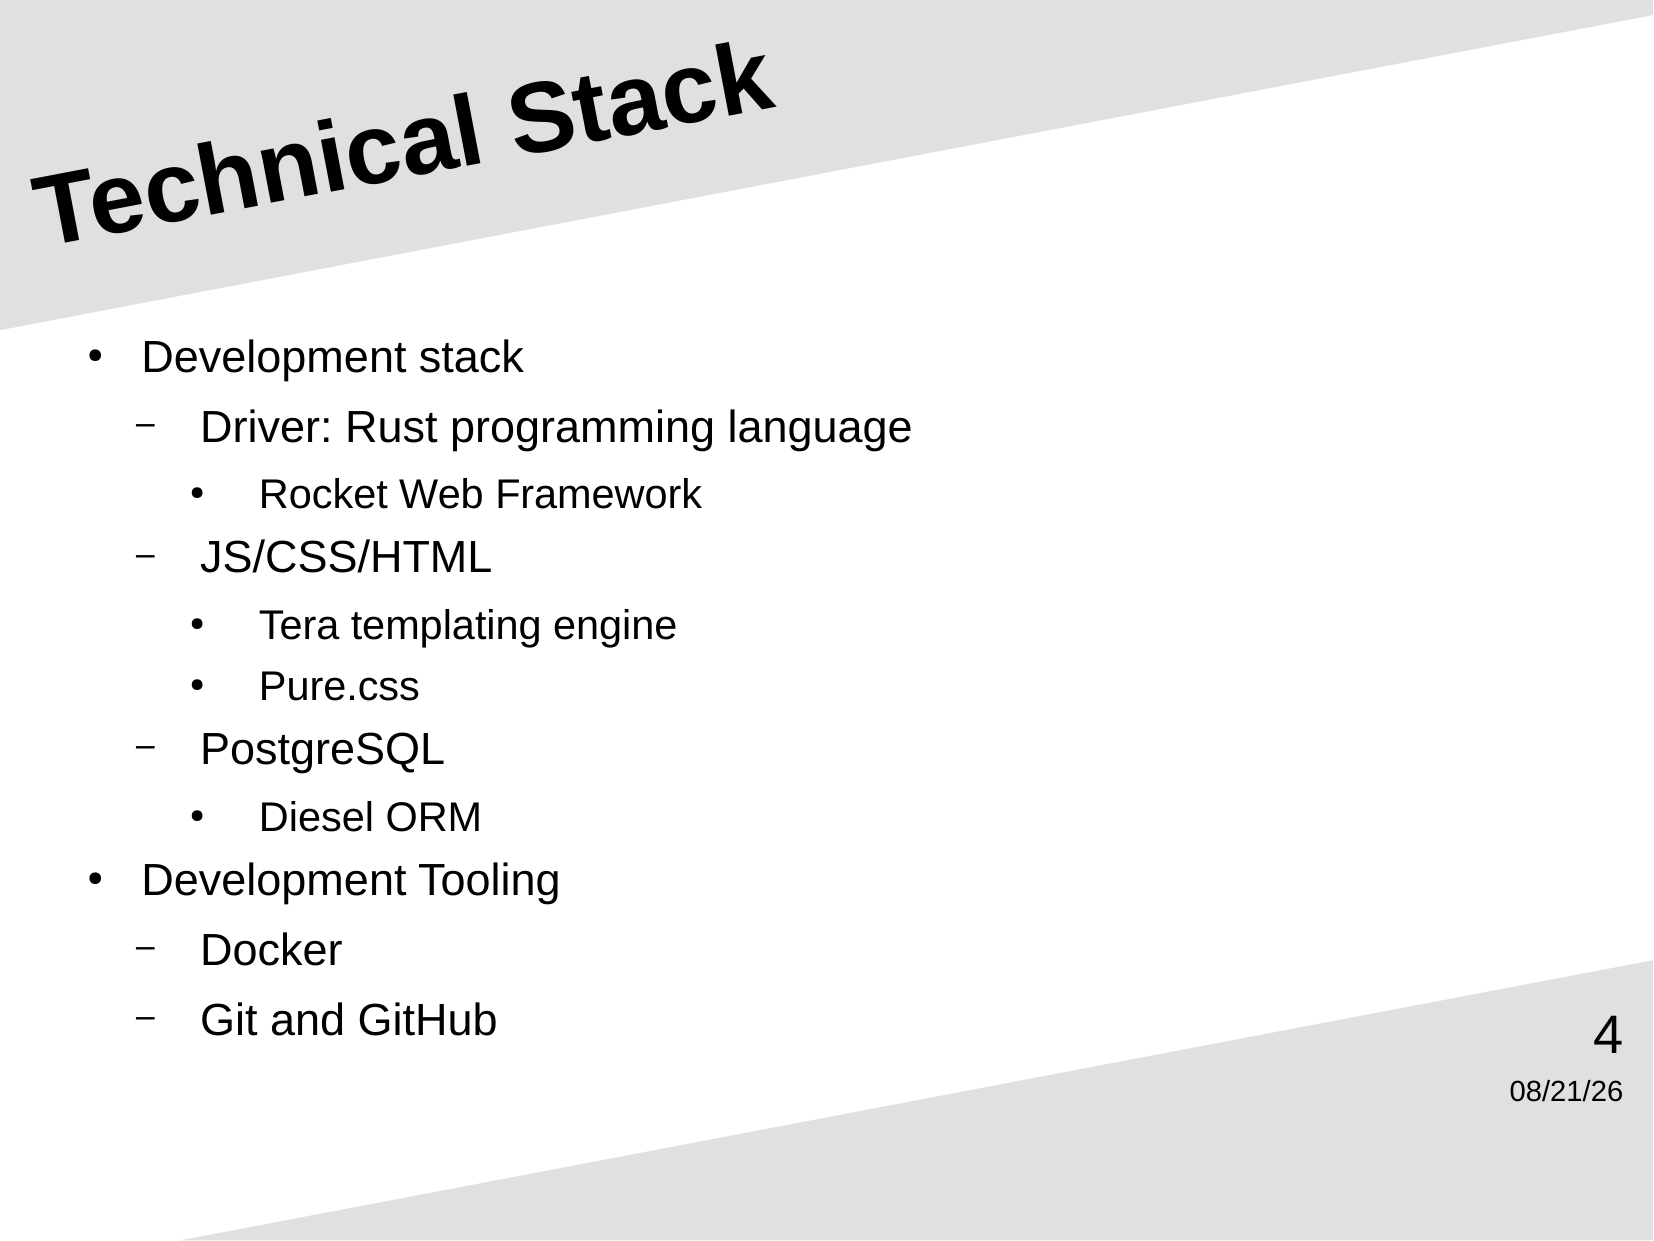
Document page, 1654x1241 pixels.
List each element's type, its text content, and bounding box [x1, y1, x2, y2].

list Development stack Driver: Rust programming language Rocket Web Framework JS/CSS/HTML Tera templating engine Pure.css PostgreSQL Diesel ORM Development Tooling Docker Git and GitHub [82, 331, 1538, 1052]
title Technical Stack [16, 0, 1518, 315]
